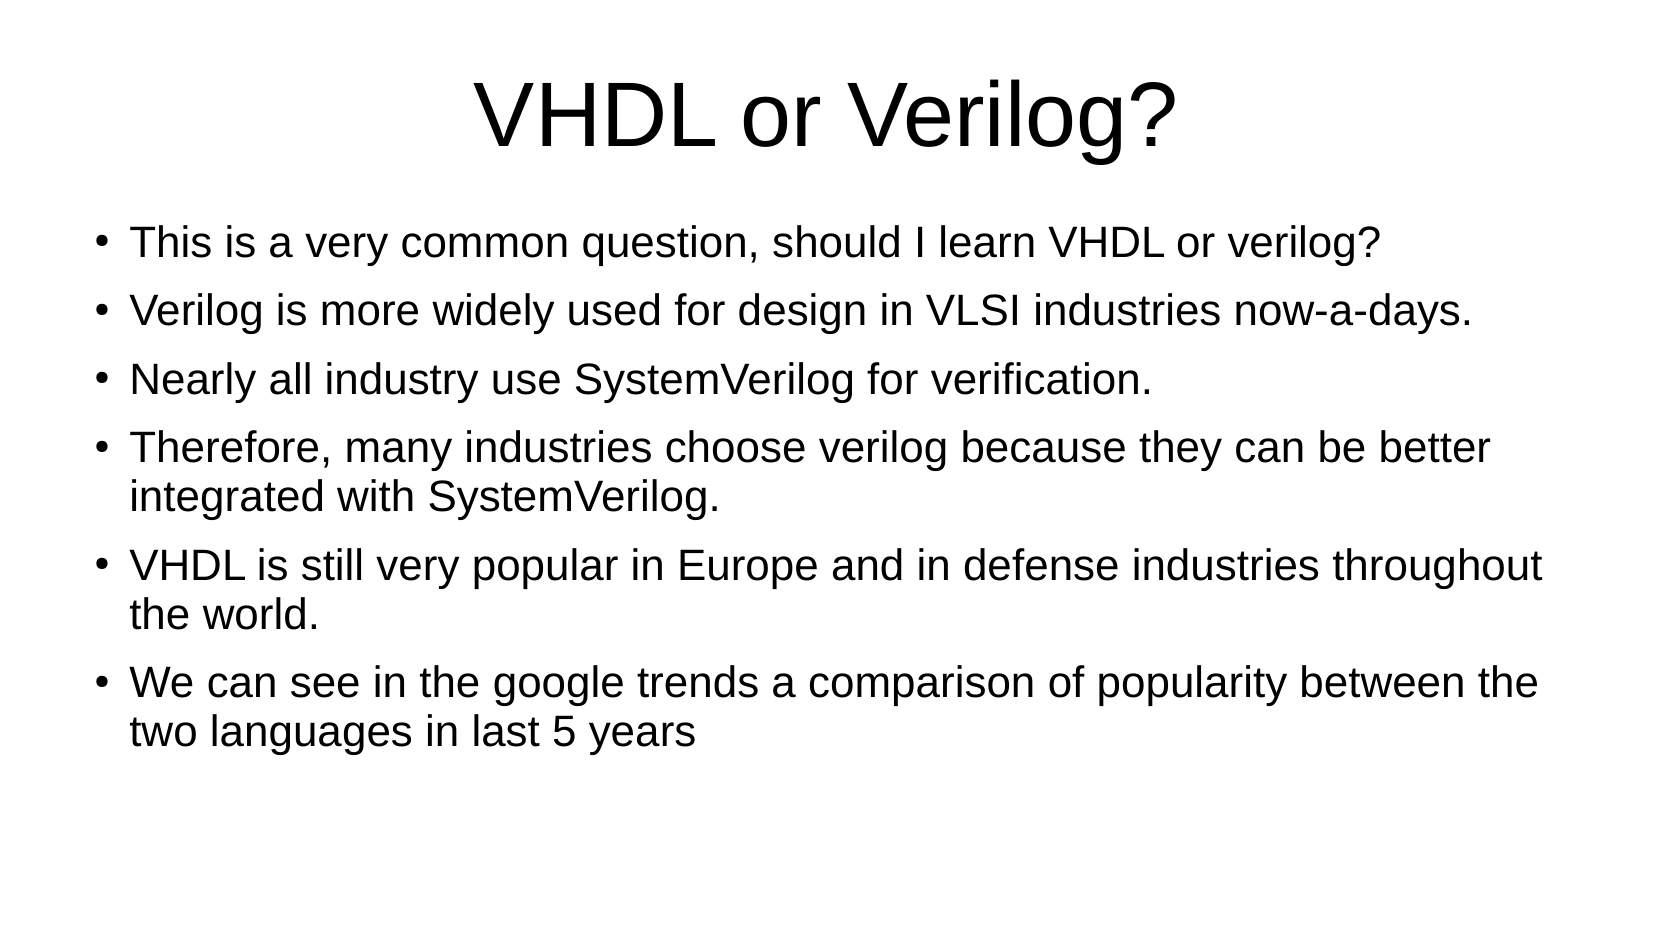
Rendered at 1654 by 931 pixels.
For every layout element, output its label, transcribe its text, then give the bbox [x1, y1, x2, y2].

list This is a very common question, should I learn VHDL or verilog? Verilog is more widely used for design in VLSI industries now-a-days. Nearly all industry use SystemVerilog for verification. Therefore, many industries choose verilog because they can be better integrated with SystemVerilog. VHDL is still very popular in Europe and in defense industries throughout the world. We can see in the google trends a comparison of popularity between the two languages in last 5 years [82, 217, 1571, 758]
title VHDL or Verilog? [82, 37, 1571, 193]
